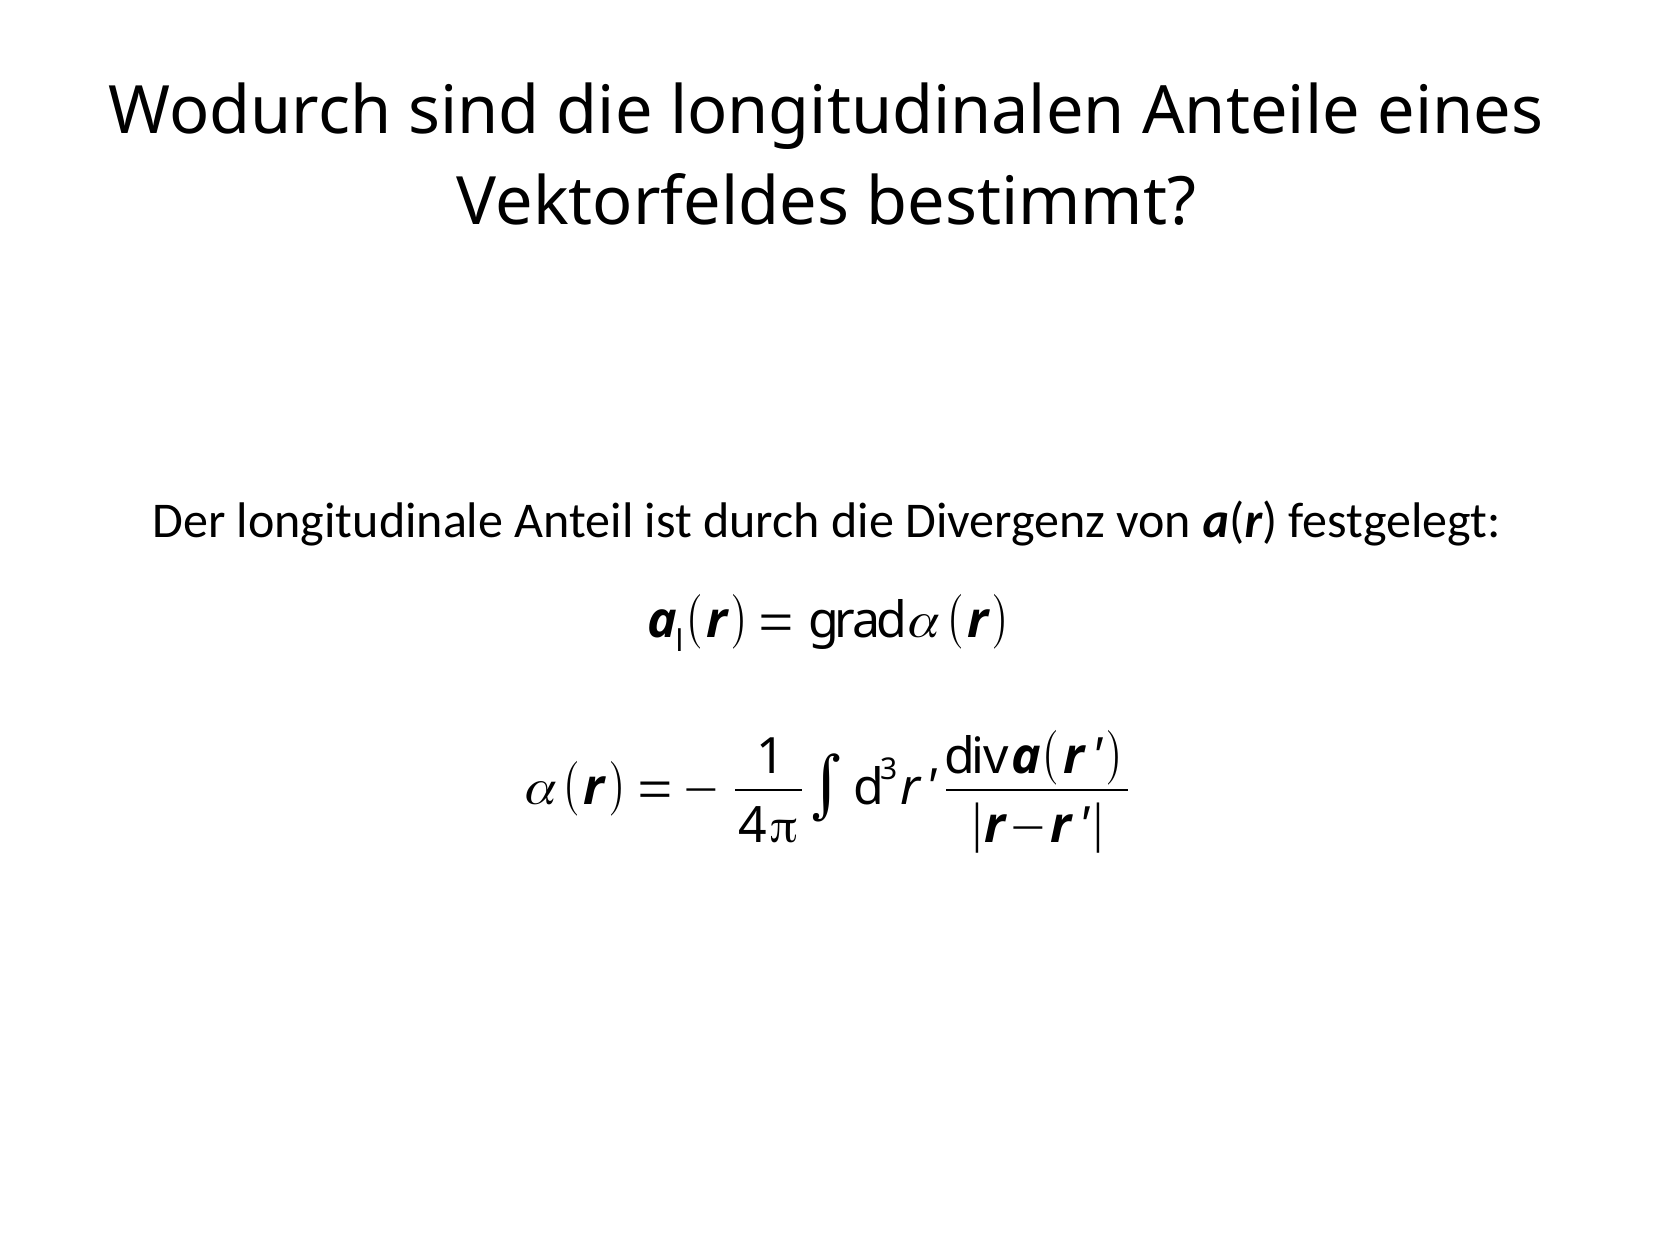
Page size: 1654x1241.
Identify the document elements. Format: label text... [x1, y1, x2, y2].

title Wodurch sind die longitudinalen Anteile eines Vektorfeldes bestimmt? [82, 49, 1571, 257]
subtitle Der longitudinale Anteil ist durch die Divergenz von a(r) festgelegt: [82, 290, 1571, 1010]
chart [516, 590, 1138, 856]
